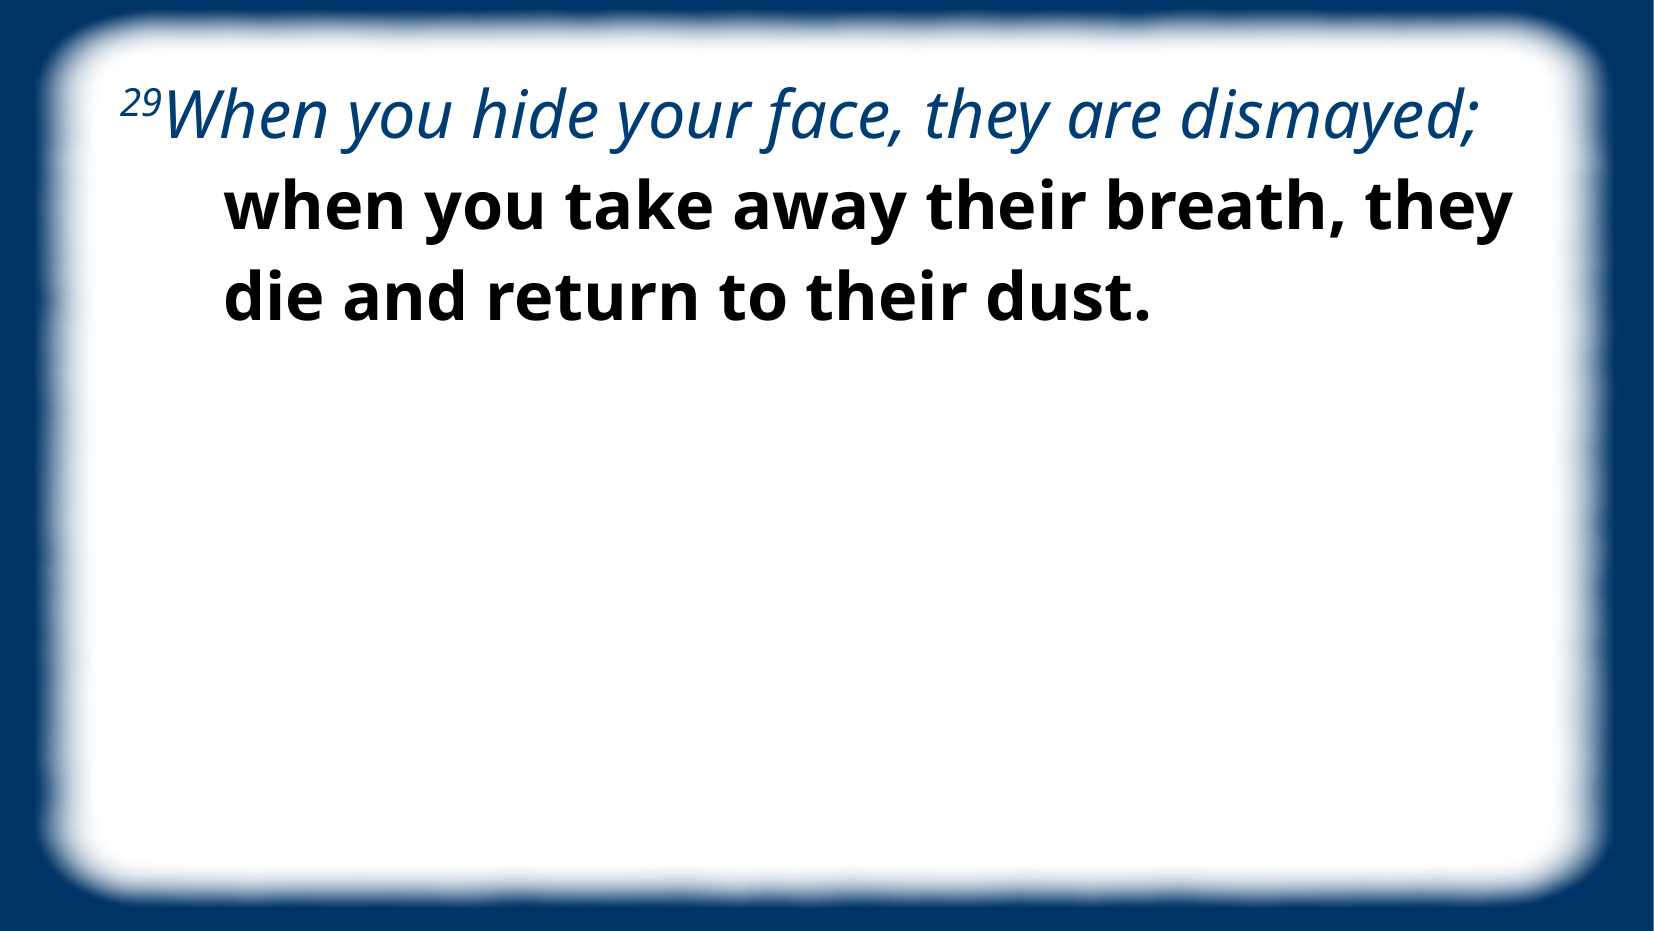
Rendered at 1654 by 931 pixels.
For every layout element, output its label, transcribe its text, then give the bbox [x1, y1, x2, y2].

text_box 29When you hide your face, they are dismayed; when you take away their breath, they die and return to their dust. [105, 60, 1546, 342]
picture [0, 0, 1654, 931]
